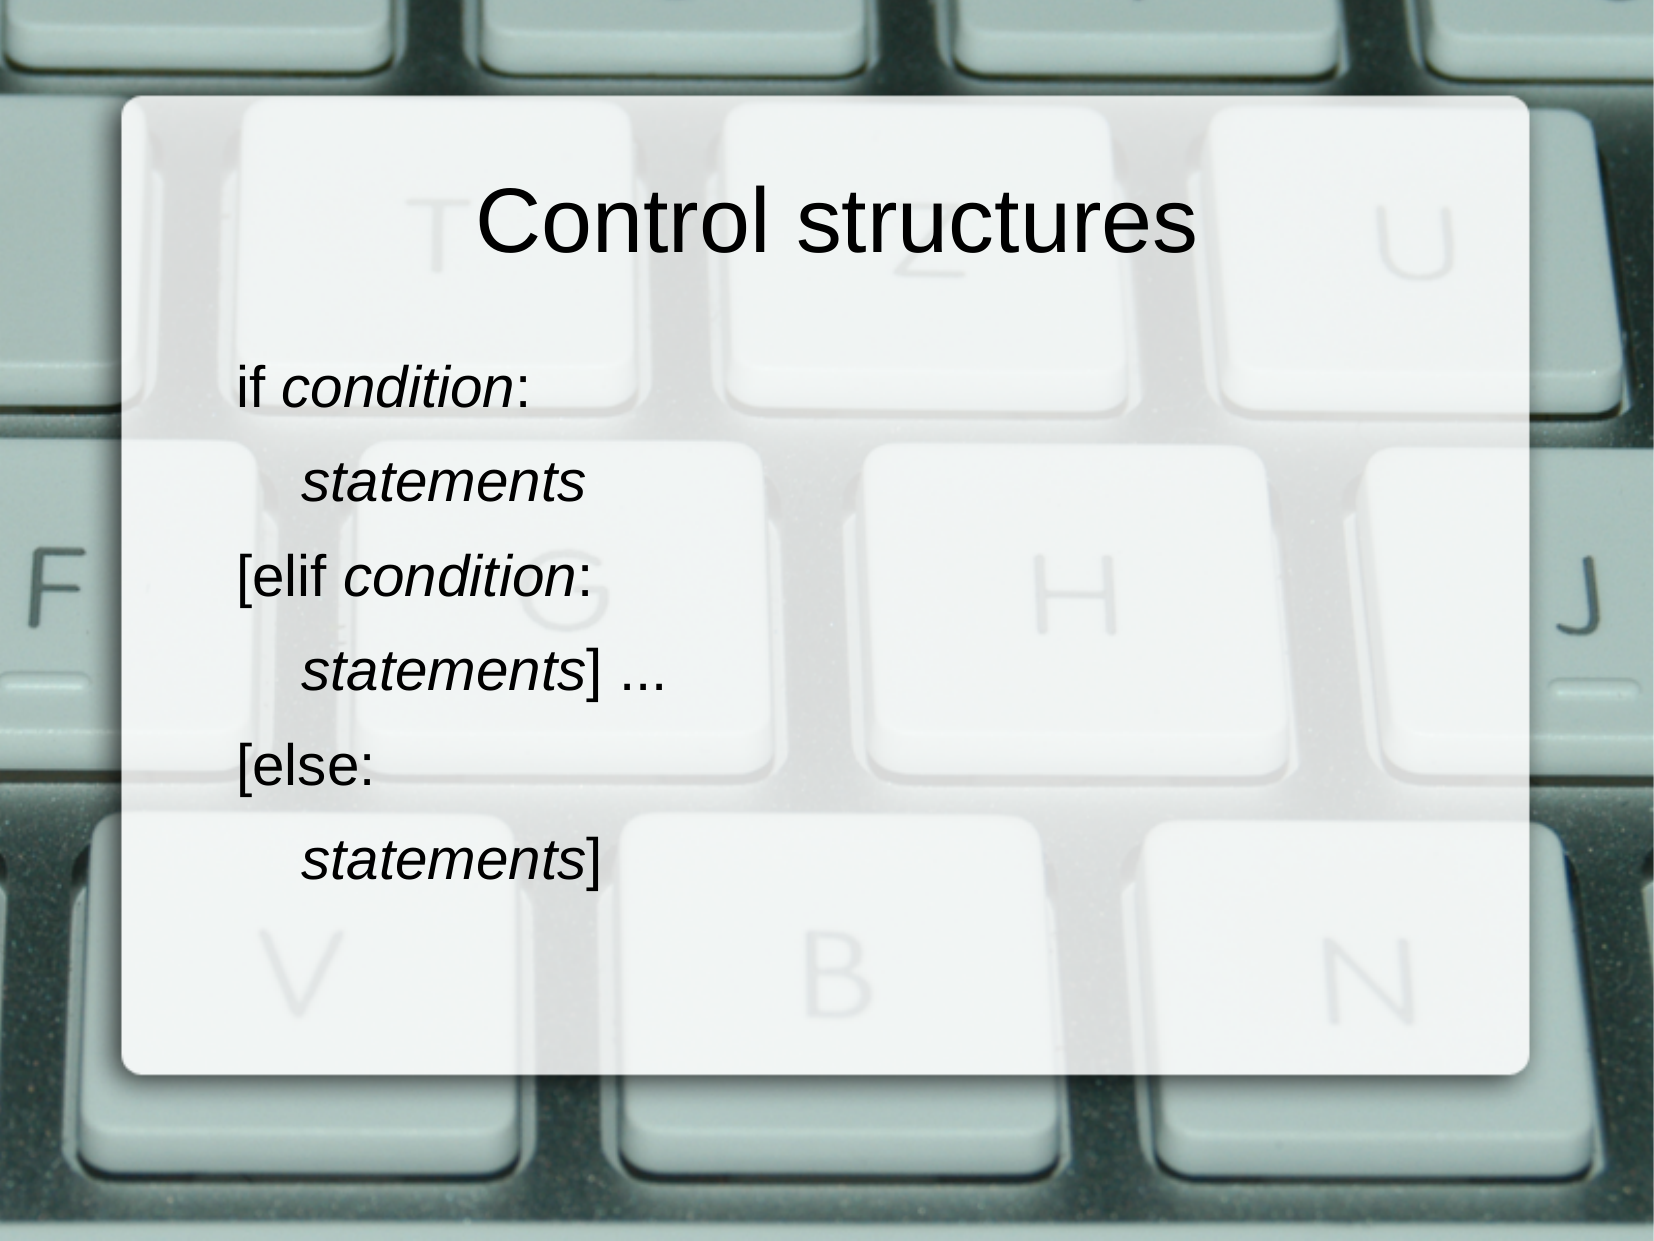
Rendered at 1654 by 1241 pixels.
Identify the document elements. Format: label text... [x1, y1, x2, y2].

title Control structures [135, 117, 1506, 325]
list if condition: statements [elif condition: statements] ... [else: statements] [147, 354, 1506, 1241]
picture [0, 0, 1654, 1241]
